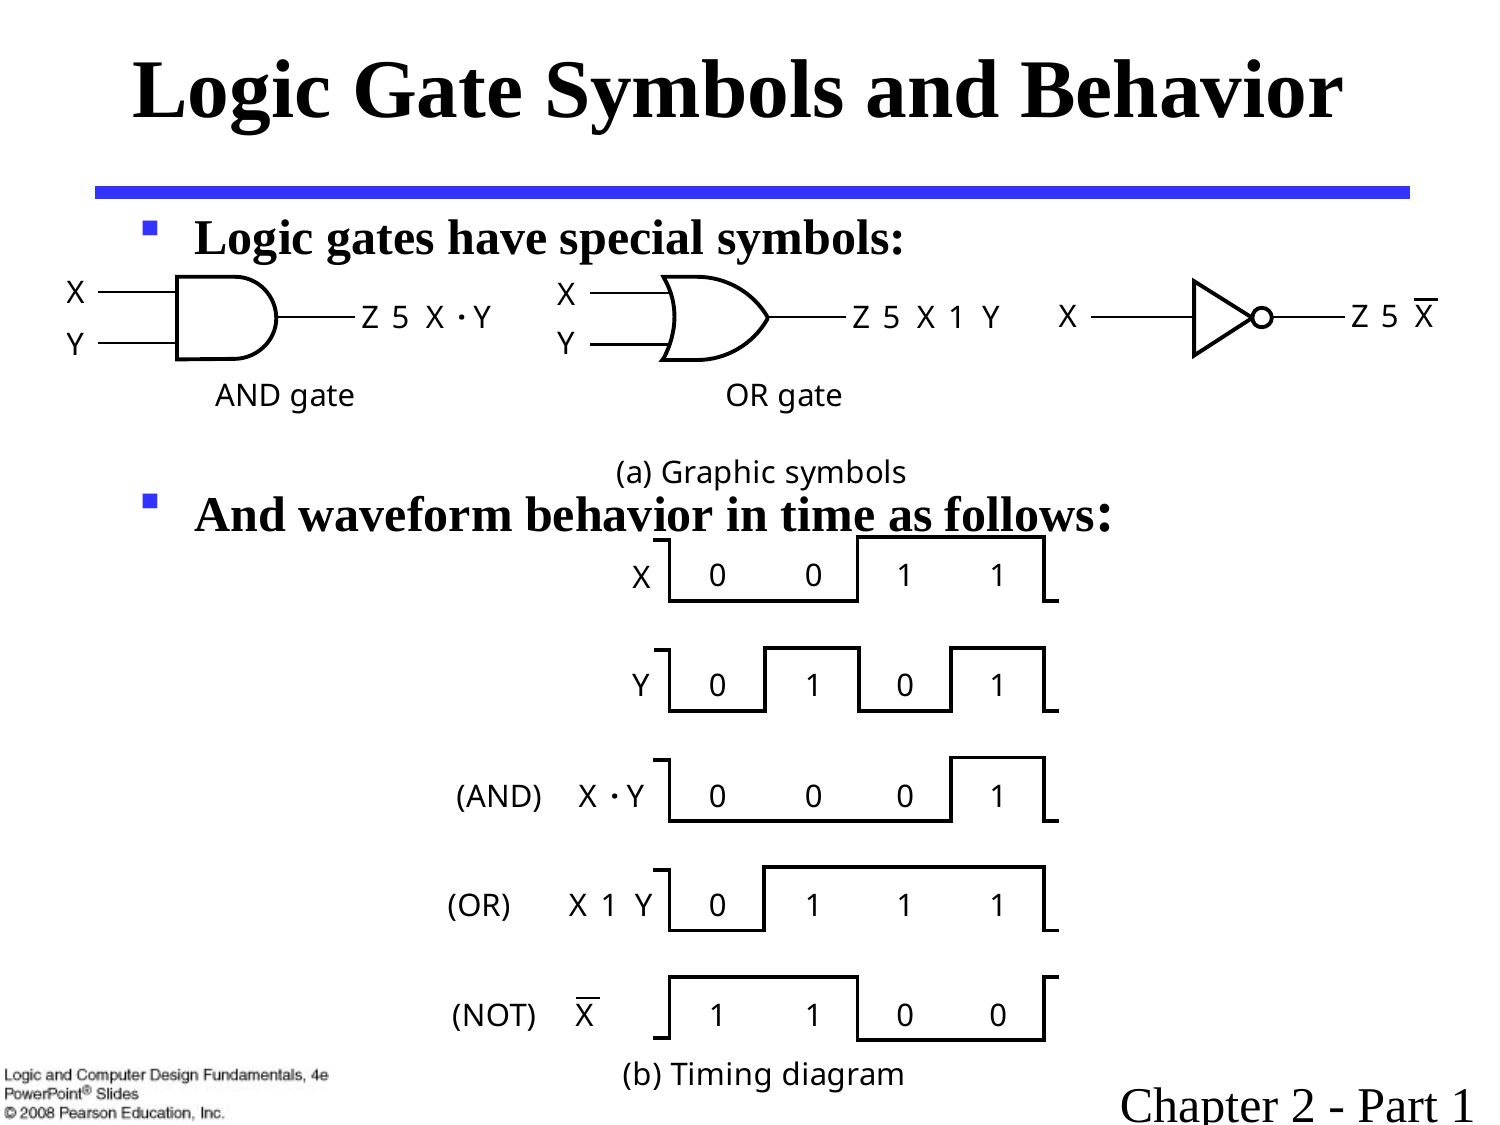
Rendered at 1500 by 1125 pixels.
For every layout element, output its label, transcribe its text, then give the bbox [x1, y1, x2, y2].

list Logic gates have special symbols: And waveform behavior in time as follows: [123, 197, 1399, 1023]
picture [4, 273, 1440, 1123]
title Logic Gate Symbols and Behavior [117, 0, 1393, 168]
